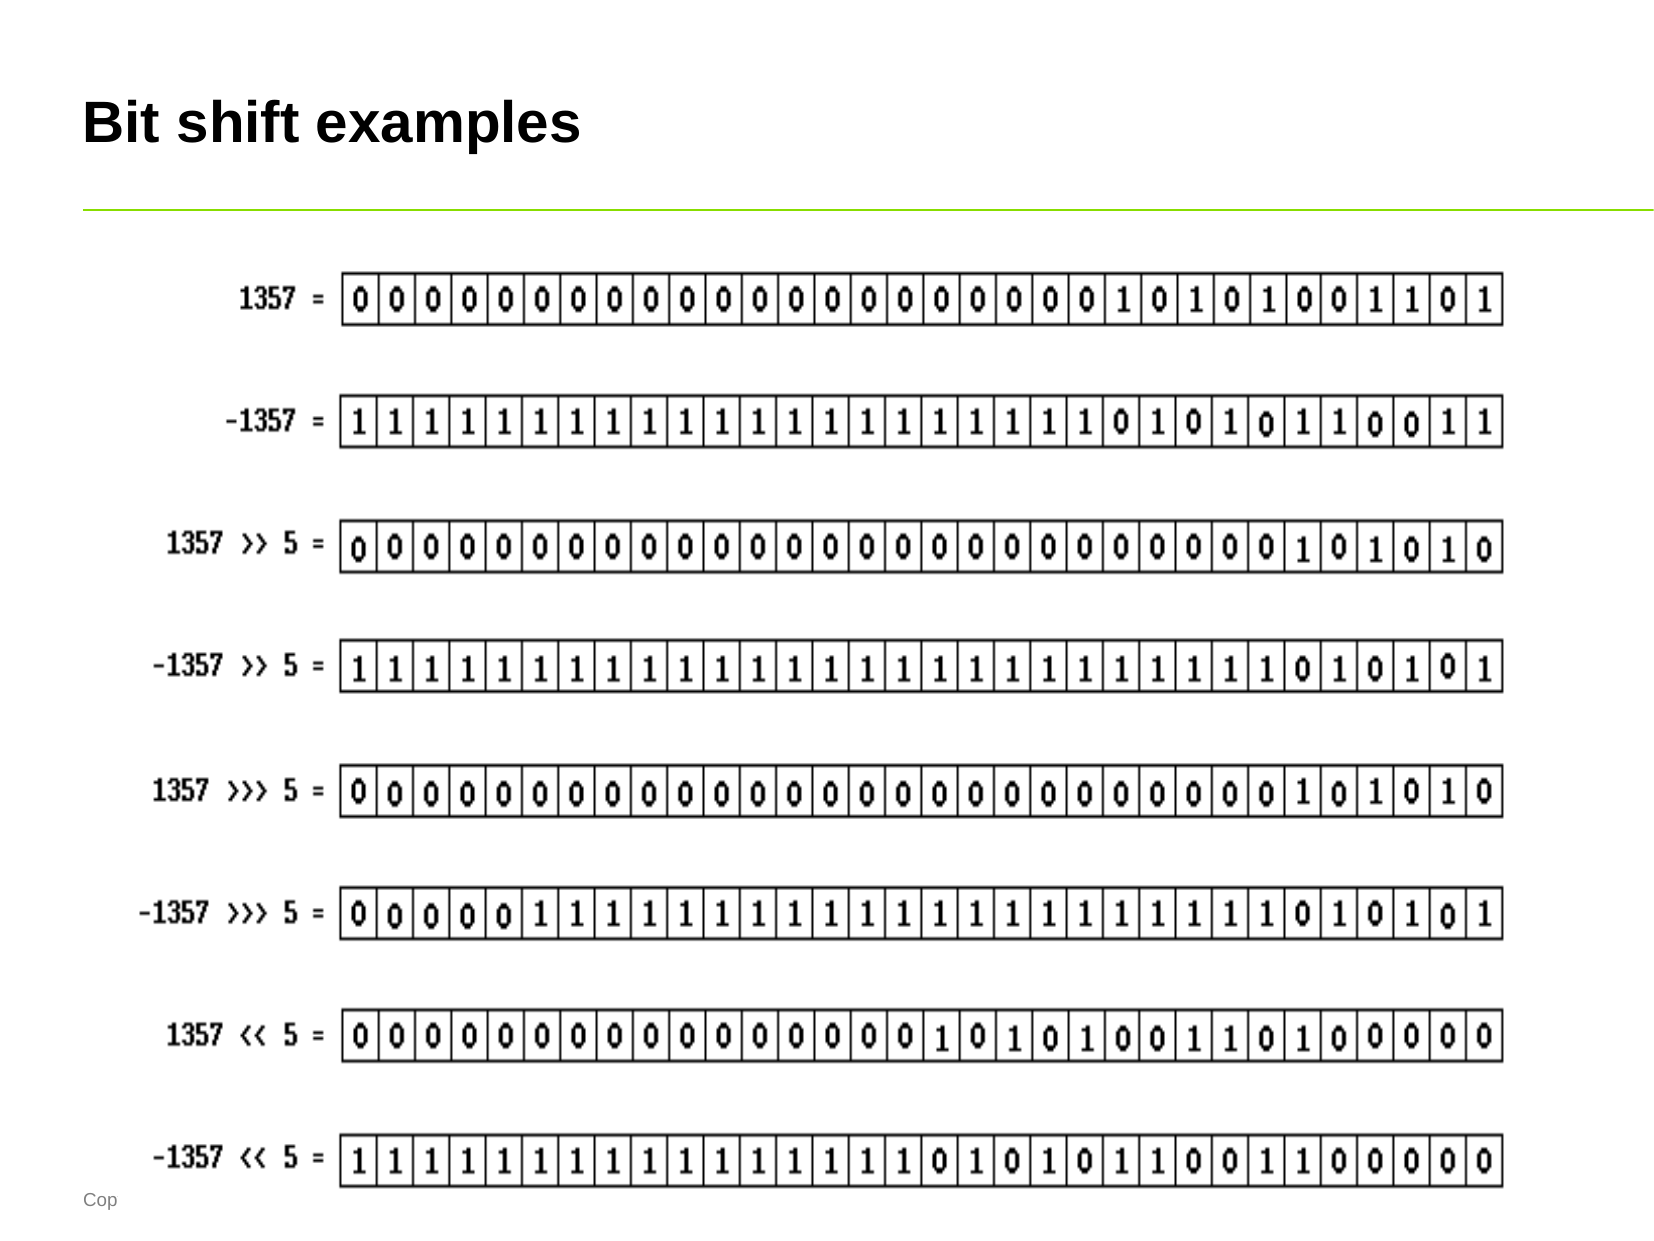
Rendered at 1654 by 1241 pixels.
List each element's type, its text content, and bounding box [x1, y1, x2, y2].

picture [118, 236, 1524, 1217]
title Bit shift examples [82, 49, 1571, 196]
